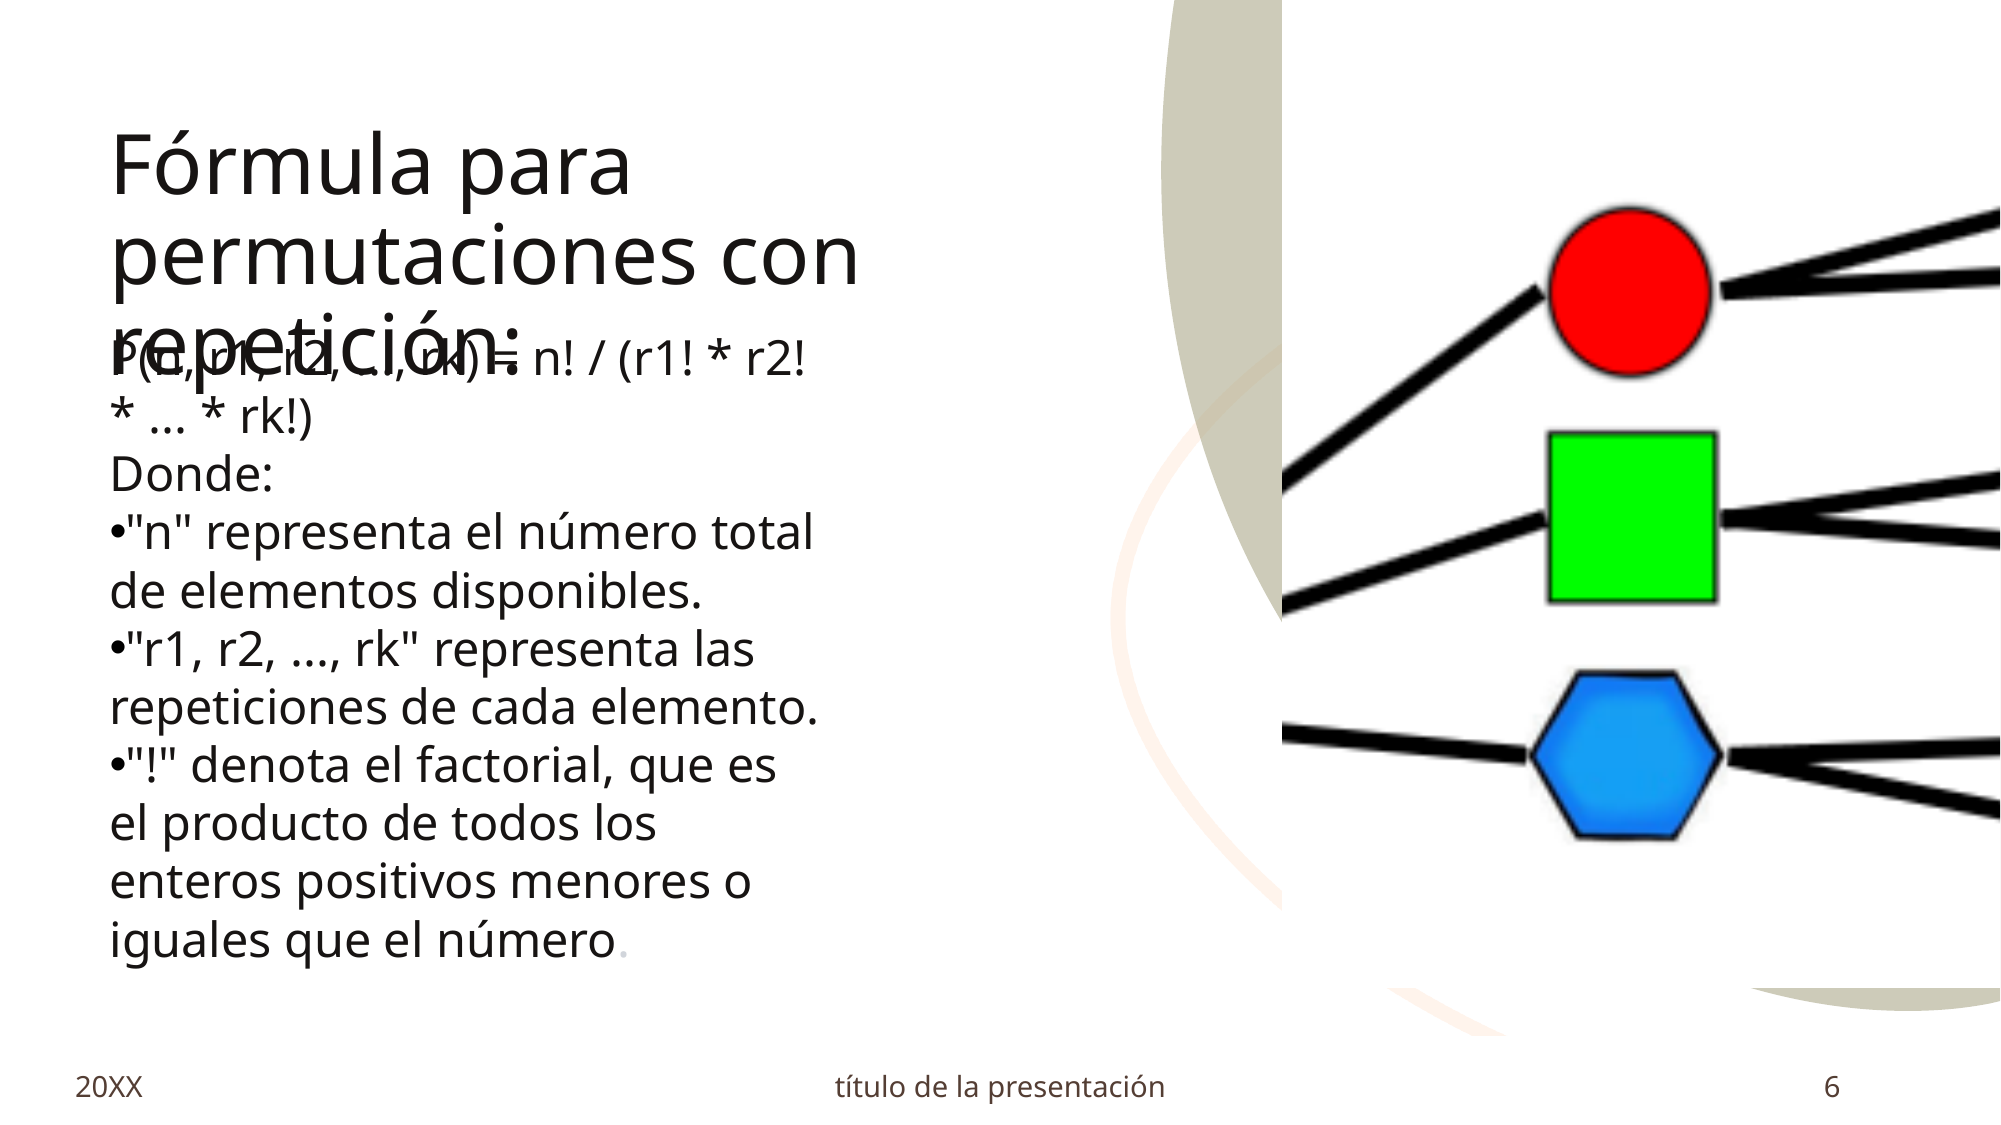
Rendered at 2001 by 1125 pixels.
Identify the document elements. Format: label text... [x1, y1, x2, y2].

slide_number 6 [1808, 1060, 1971, 1112]
picture [1282, 0, 2000, 988]
footer título de la presentación [718, 1060, 1283, 1112]
slide_number 20XX [60, 1060, 222, 1112]
title Fórmula para permutaciones con repetición: [94, 115, 1162, 227]
list P(n, r1, r2, ..., rk) = n! / (r1! * r2! * ... * rk!) Donde: "n" representa el número total de elementos disponibles. "r1, r2, ..., rk" representa las repeticiones de cada elemento. "!" denota el factorial, que es el producto de todos los enteros positivos menores o iguales que el número. [94, 319, 845, 988]
